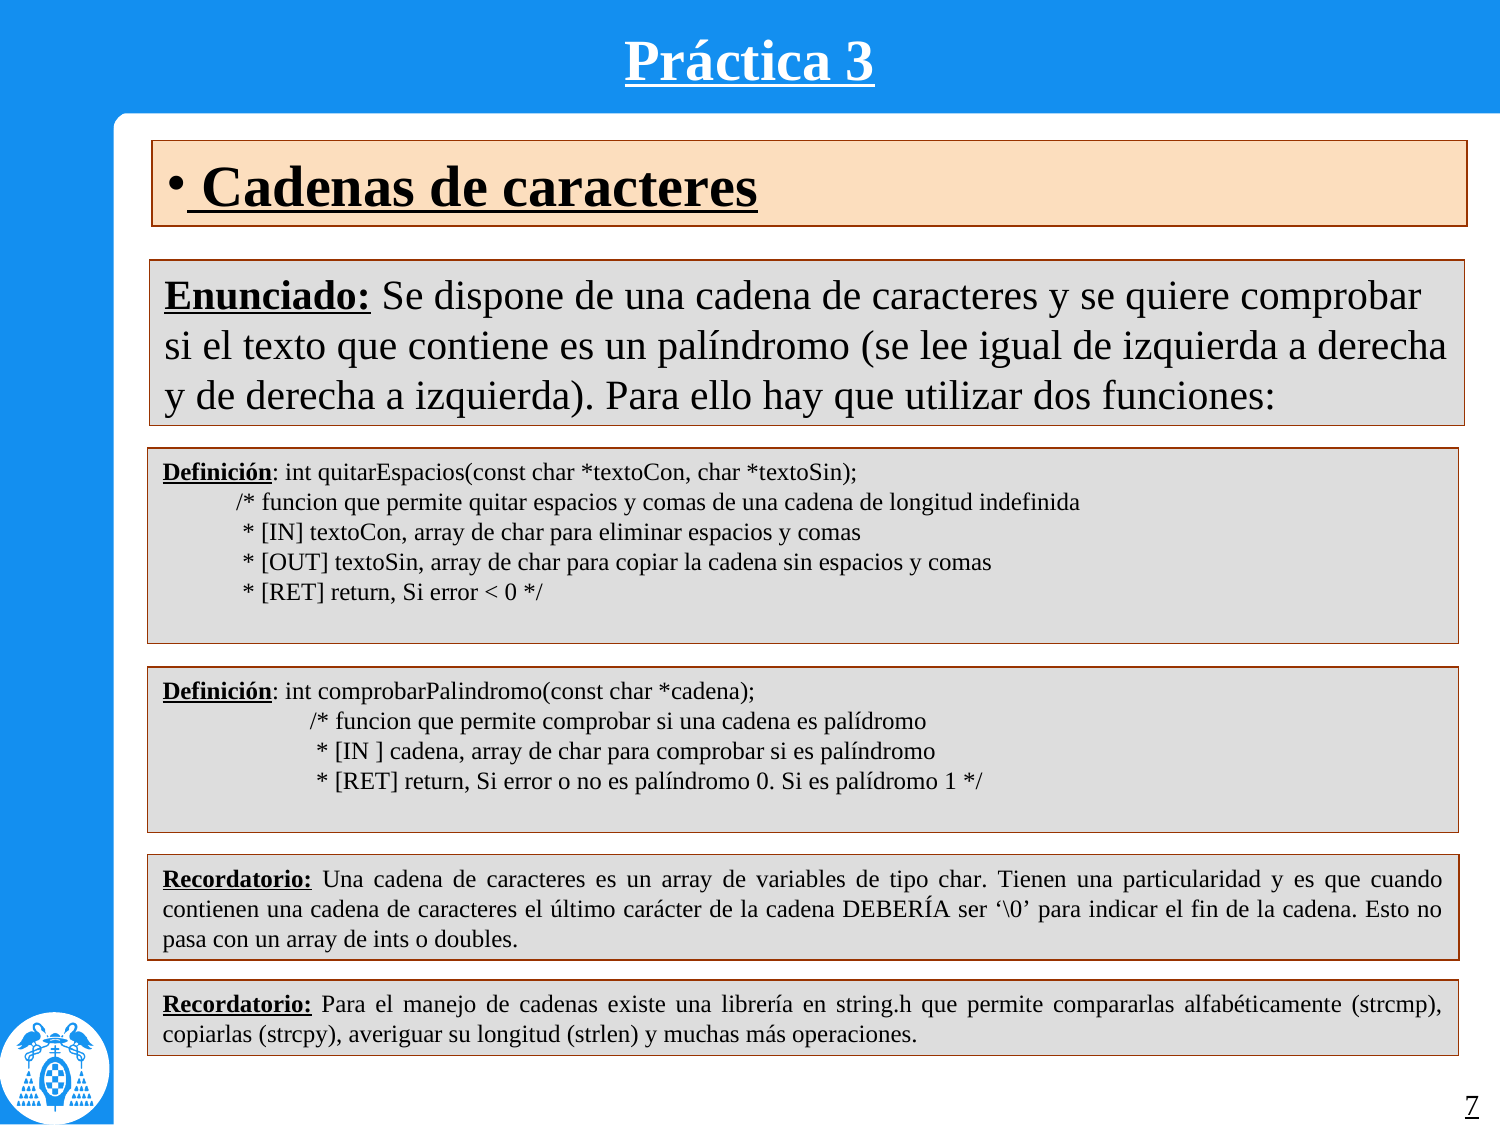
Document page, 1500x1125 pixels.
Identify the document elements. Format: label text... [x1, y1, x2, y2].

text_box Recordatorio: Una cadena de caracteres es un array de variables de tipo char. Tienen una particularidad y es que cuando contienen una cadena de caracteres el último carácter de la cadena DEBERÍA ser ‘\0’ para indicar el fin de la cadena. Esto no pasa con un array de ints o doubles. [147, 854, 1459, 960]
text_box Cadenas de caracteres [152, 140, 1467, 227]
picture [15, 1017, 98, 1112]
text_box Definición: int quitarEspacios(const char *textoCon, char *textoSin); /* funcion que permite quitar espacios y comas de una cadena de longitud indefinida * [IN] textoCon, array de char para eliminar espacios y comas * [OUT] textoSin, array de char para copiar la cadena sin espacios y comas * [RET] return, Si error < 0 */ [147, 448, 1459, 644]
text_box Práctica 3 [215, 14, 1285, 101]
text_box <número> [1047, 1078, 1495, 1125]
text_box Definición: int comprobarPalindromo(const char *cadena); /* funcion que permite comprobar si una cadena es palídromo * [IN ] cadena, array de char para comprobar si es palíndromo * [RET] return, Si error o no es palíndromo 0. Si es palídromo 1 */ [147, 667, 1459, 833]
text_box Recordatorio: Para el manejo de cadenas existe una librería en string.h que permite compararlas alfabéticamente (strcmp), copiarlas (strcpy), averiguar su longitud (strlen) y muchas más operaciones. [147, 980, 1459, 1056]
text_box Enunciado: Se dispone de una cadena de caracteres y se quiere comprobar si el texto que contiene es un palíndromo (se lee igual de izquierda a derecha y de derecha a izquierda). Para ello hay que utilizar dos funciones: [149, 259, 1465, 426]
